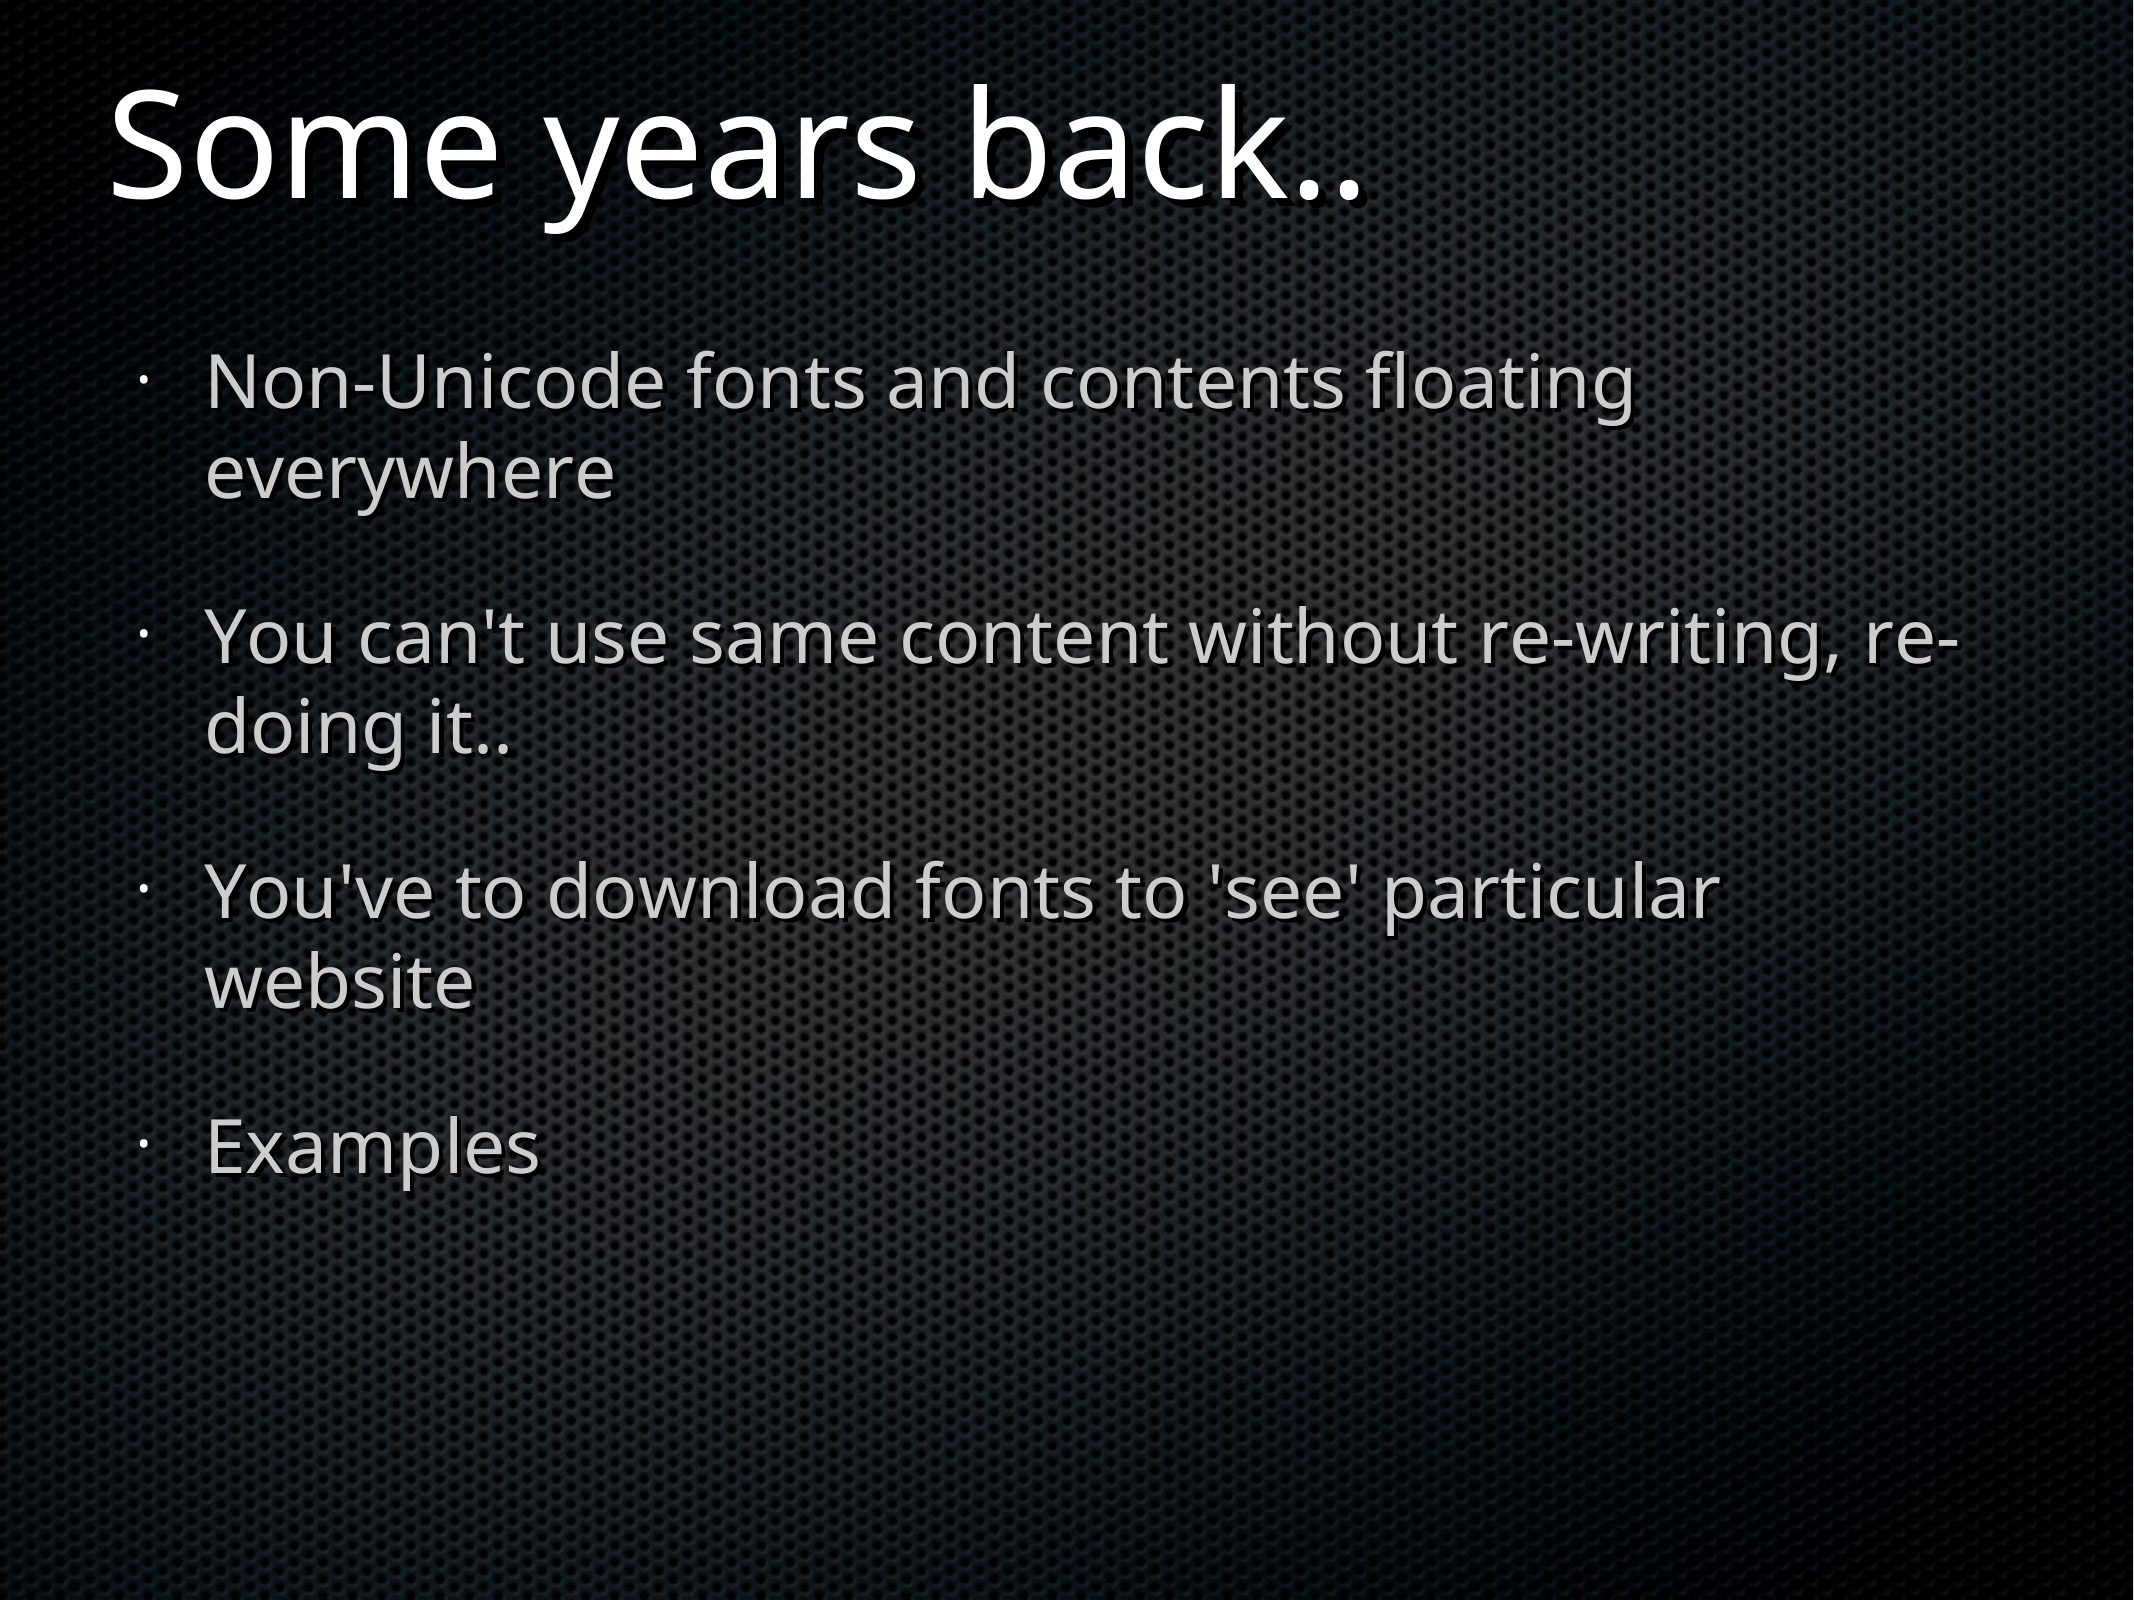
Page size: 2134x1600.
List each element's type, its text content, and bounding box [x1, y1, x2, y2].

title Some years back.. [106, 12, 2027, 265]
list Non-Unicode fonts and contents floating everywhere You can't use same content without re-writing, re-doing it.. You've to download fonts to 'see' particular website Examples [129, 325, 2005, 1476]
picture [0, 0, 2134, 1600]
